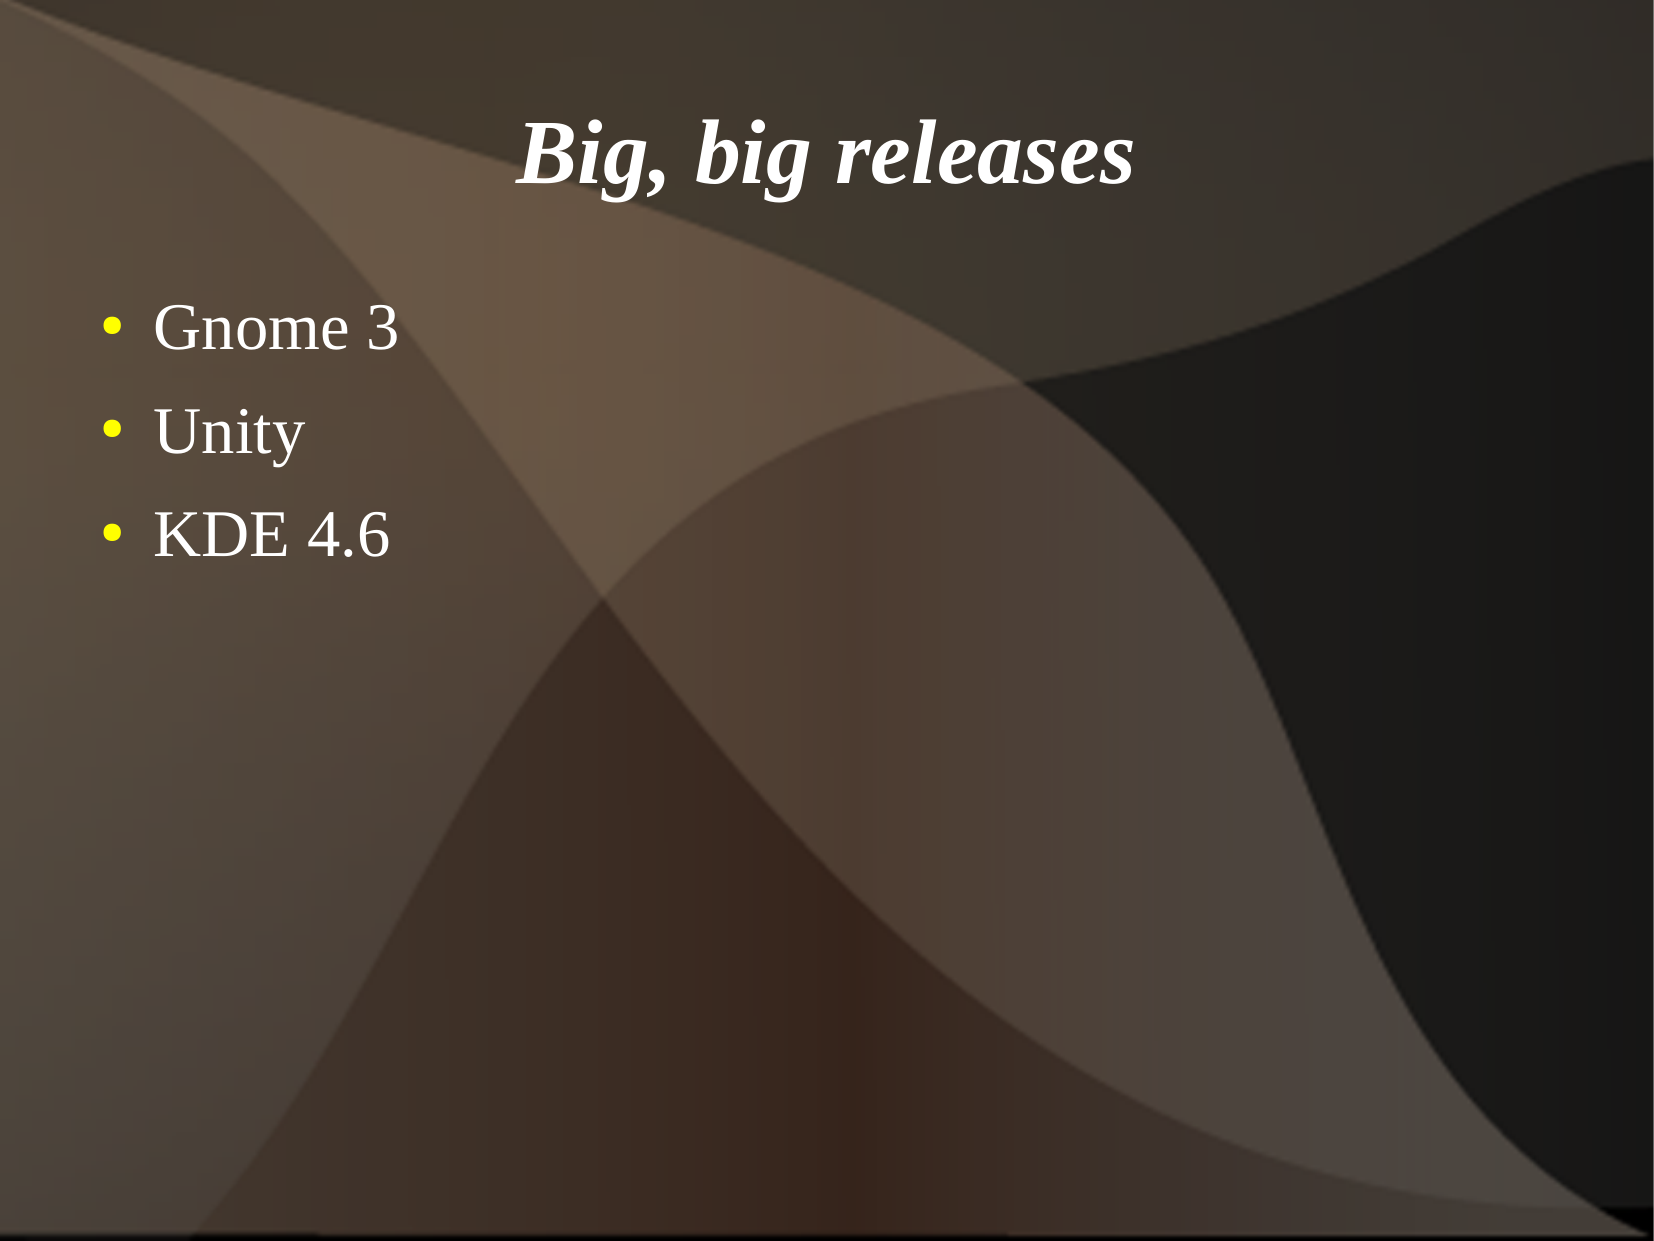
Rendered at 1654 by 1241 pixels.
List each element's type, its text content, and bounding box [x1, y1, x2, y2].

picture [0, 0, 1654, 1241]
title Big, big releases [82, 56, 1571, 250]
list Gnome 3 Unity KDE 4.6 [82, 290, 1571, 1094]
